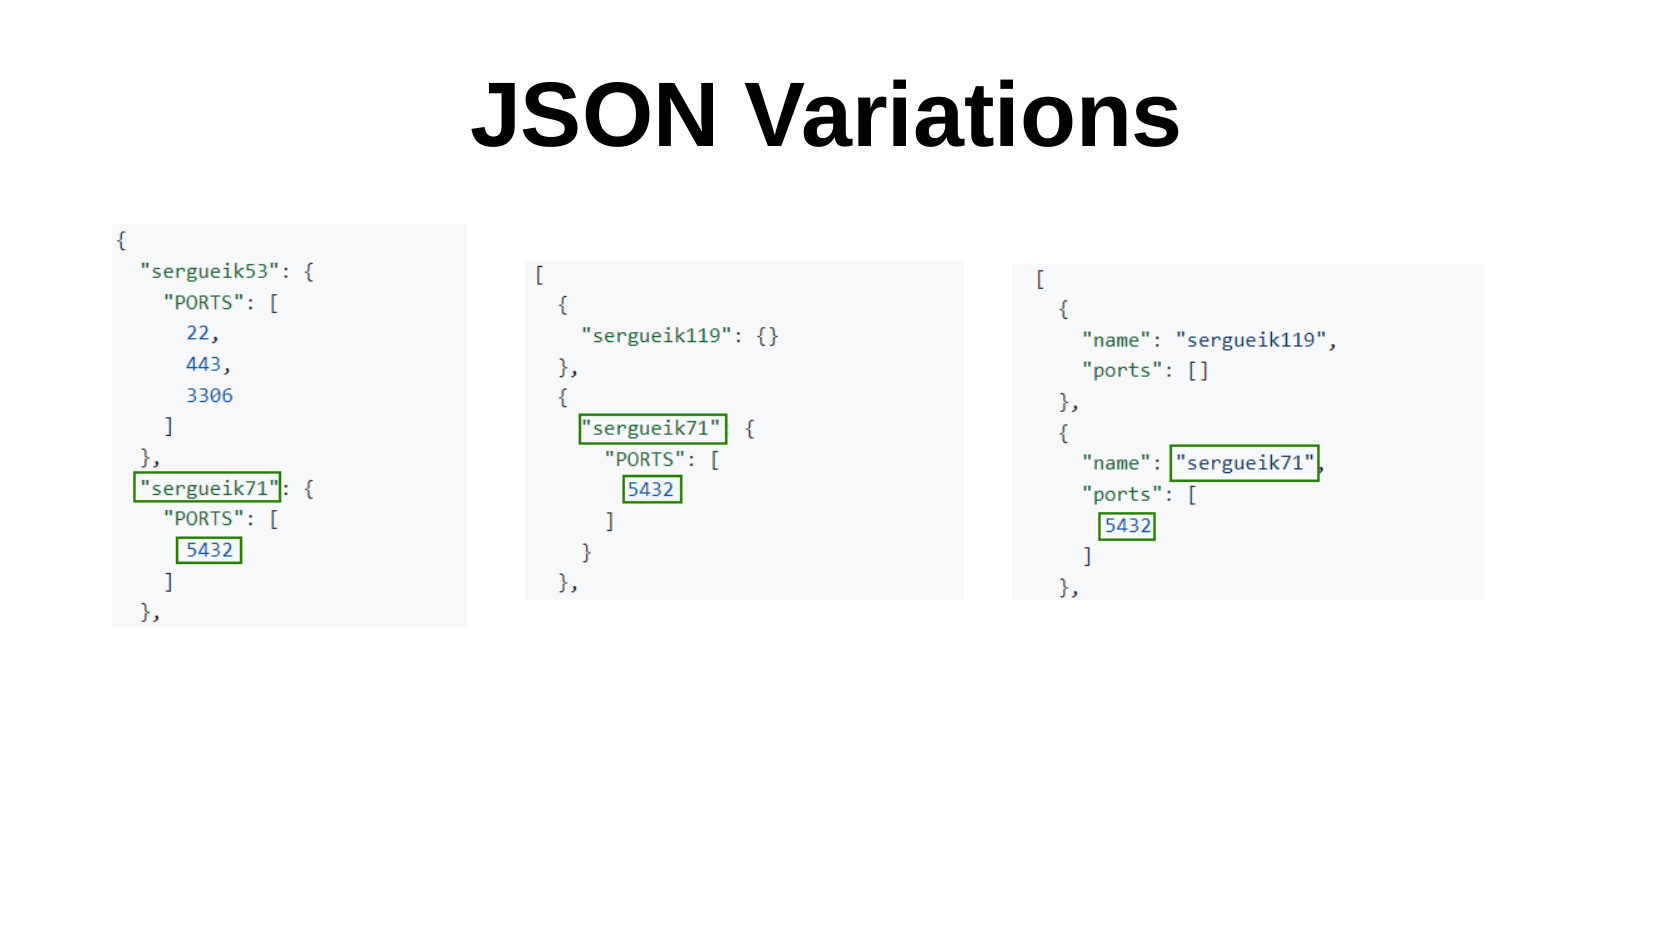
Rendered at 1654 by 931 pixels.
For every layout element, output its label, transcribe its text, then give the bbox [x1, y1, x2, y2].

title JSON Variations [82, 37, 1571, 193]
picture [1012, 264, 1485, 601]
picture [525, 261, 964, 601]
picture [112, 224, 467, 627]
